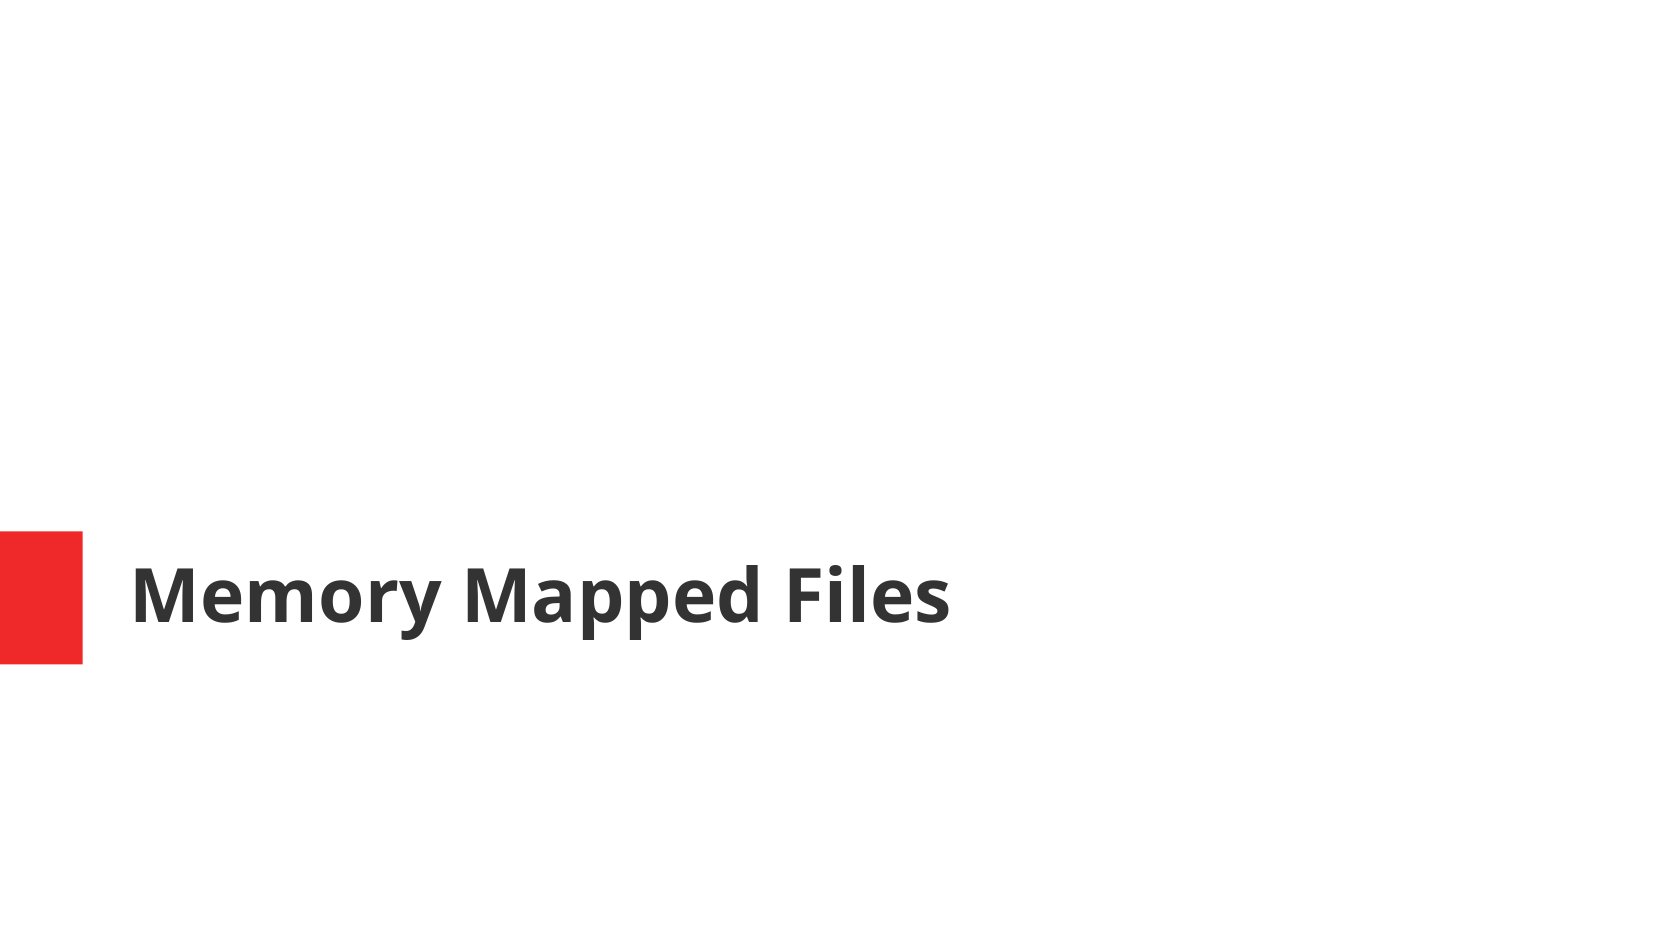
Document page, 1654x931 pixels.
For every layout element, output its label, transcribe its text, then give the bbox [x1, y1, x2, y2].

title Memory Mapped Files [129, 504, 1536, 683]
